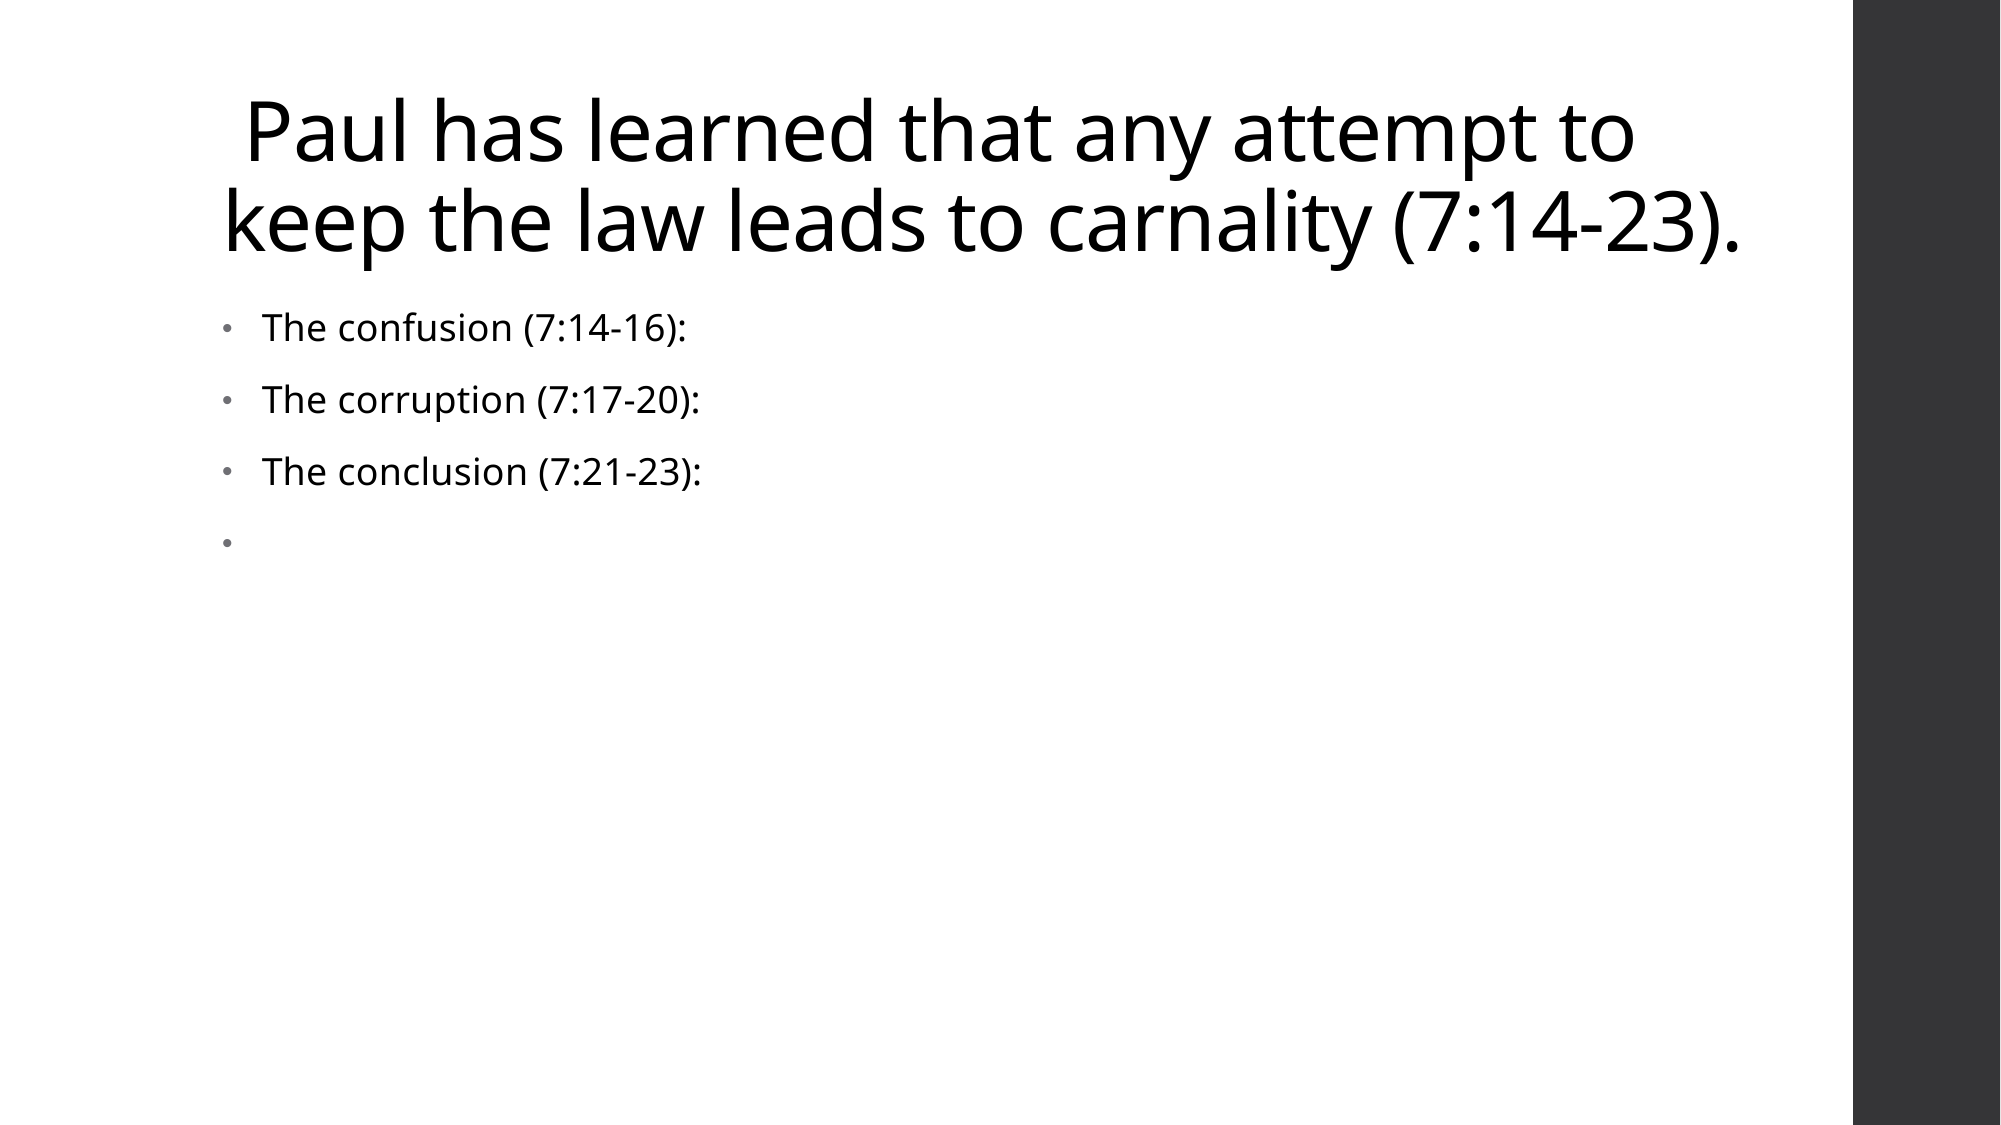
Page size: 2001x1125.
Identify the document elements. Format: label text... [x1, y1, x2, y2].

list The confusion (7:14-16): The corruption (7:17-20): The conclusion (7:21-23): [206, 299, 1617, 1014]
title Paul has learned that any attempt to keep the law leads to carnality (7:14-23). [206, 60, 1797, 278]
